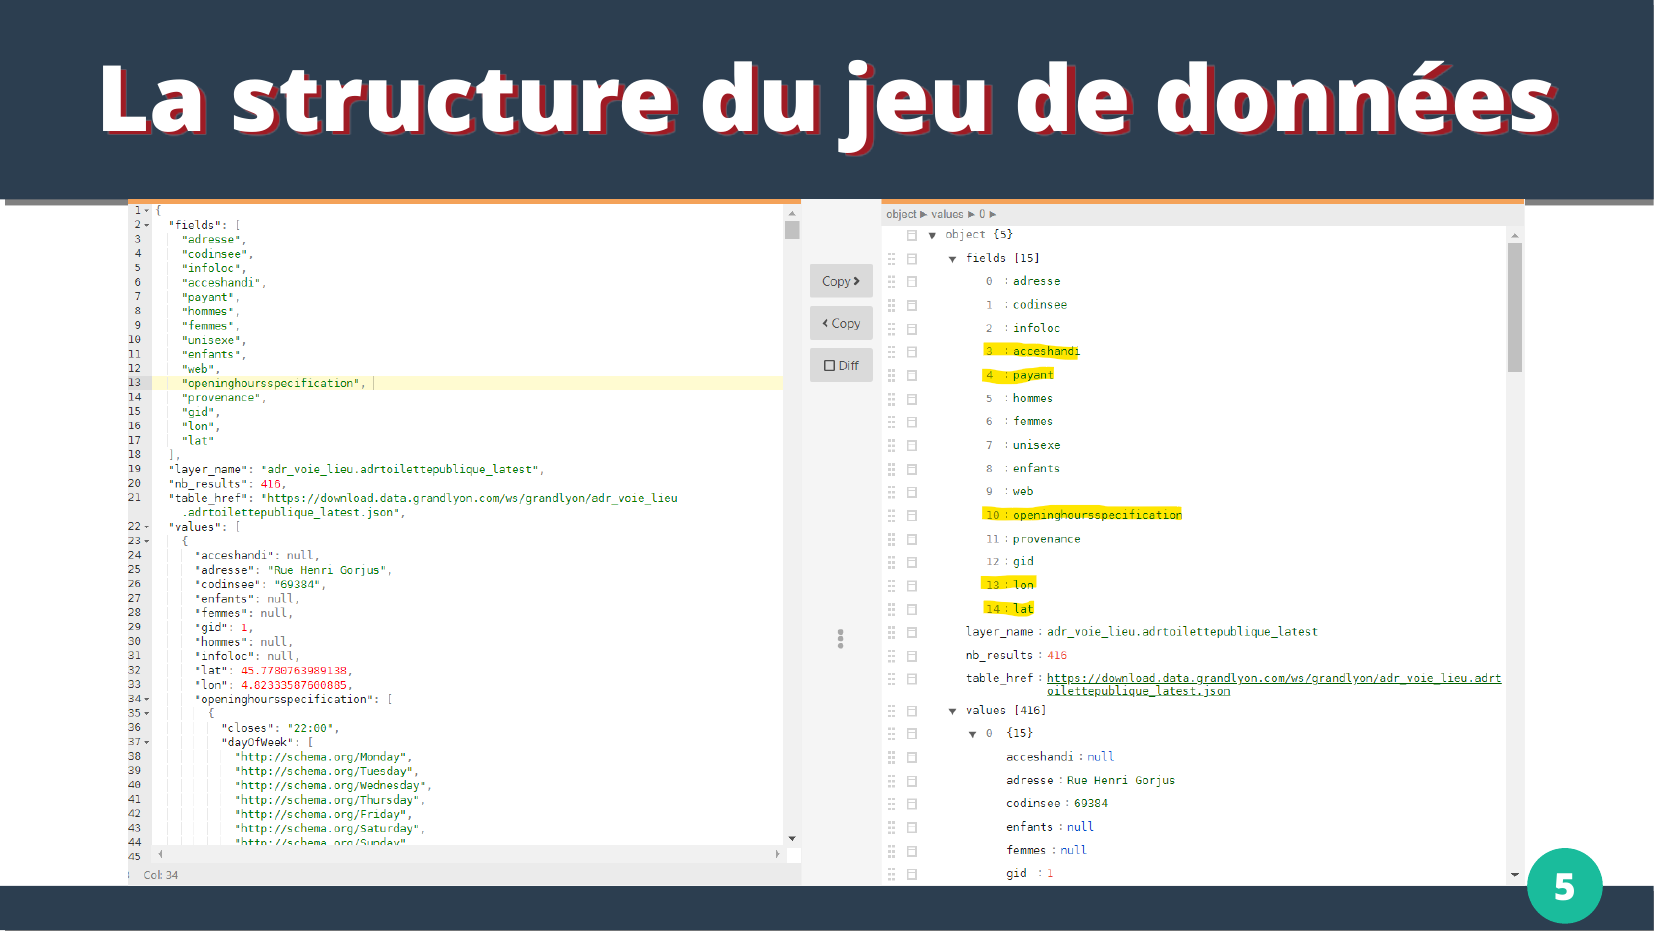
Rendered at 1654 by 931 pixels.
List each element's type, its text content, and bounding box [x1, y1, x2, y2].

title La structure du jeu de données [59, 37, 1595, 155]
picture [128, 199, 1525, 886]
